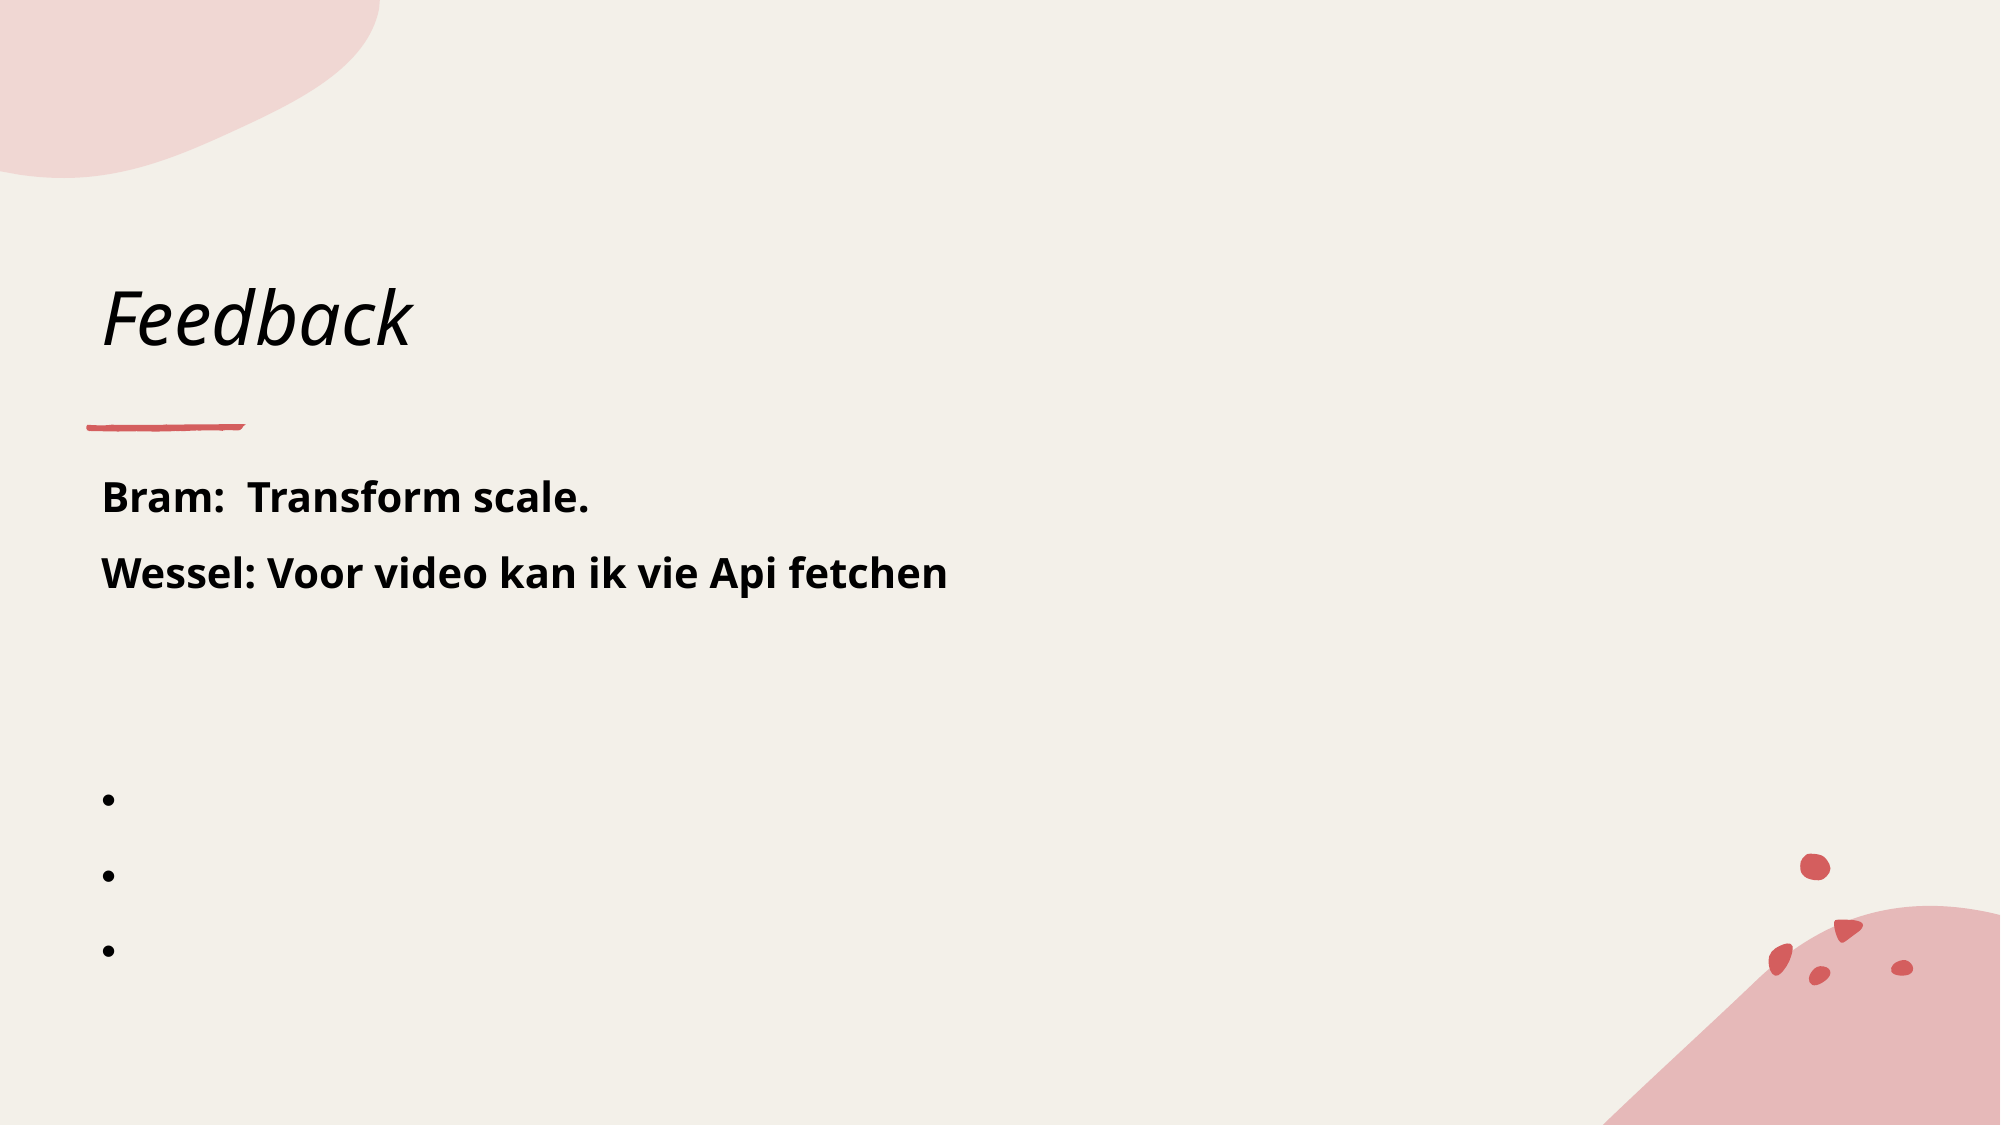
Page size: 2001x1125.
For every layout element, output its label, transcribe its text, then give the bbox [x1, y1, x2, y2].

subtitle Bram: Transform scale. Wessel: Voor video kan ik vie Api fetchen [86, 458, 1000, 996]
title Feedback [86, 129, 1000, 368]
text_box [0, 0, 2000, 1125]
